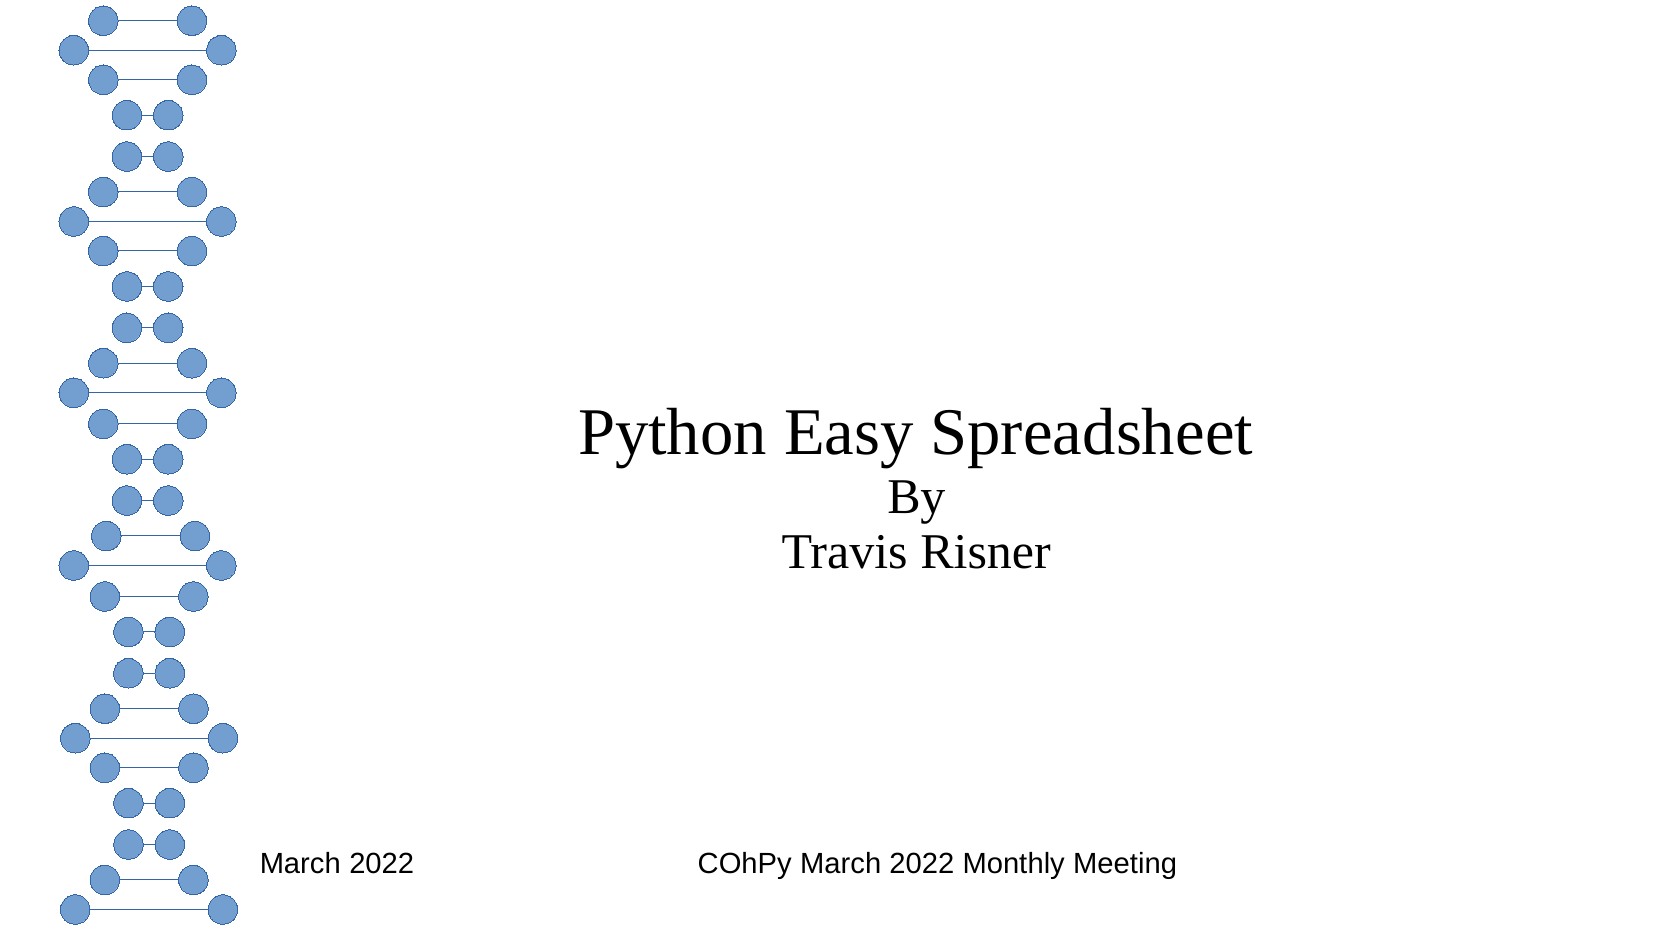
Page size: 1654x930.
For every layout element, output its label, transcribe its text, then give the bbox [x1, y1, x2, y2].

subtitle Python Easy Spreadsheet By Travis Risner [262, 217, 1571, 757]
